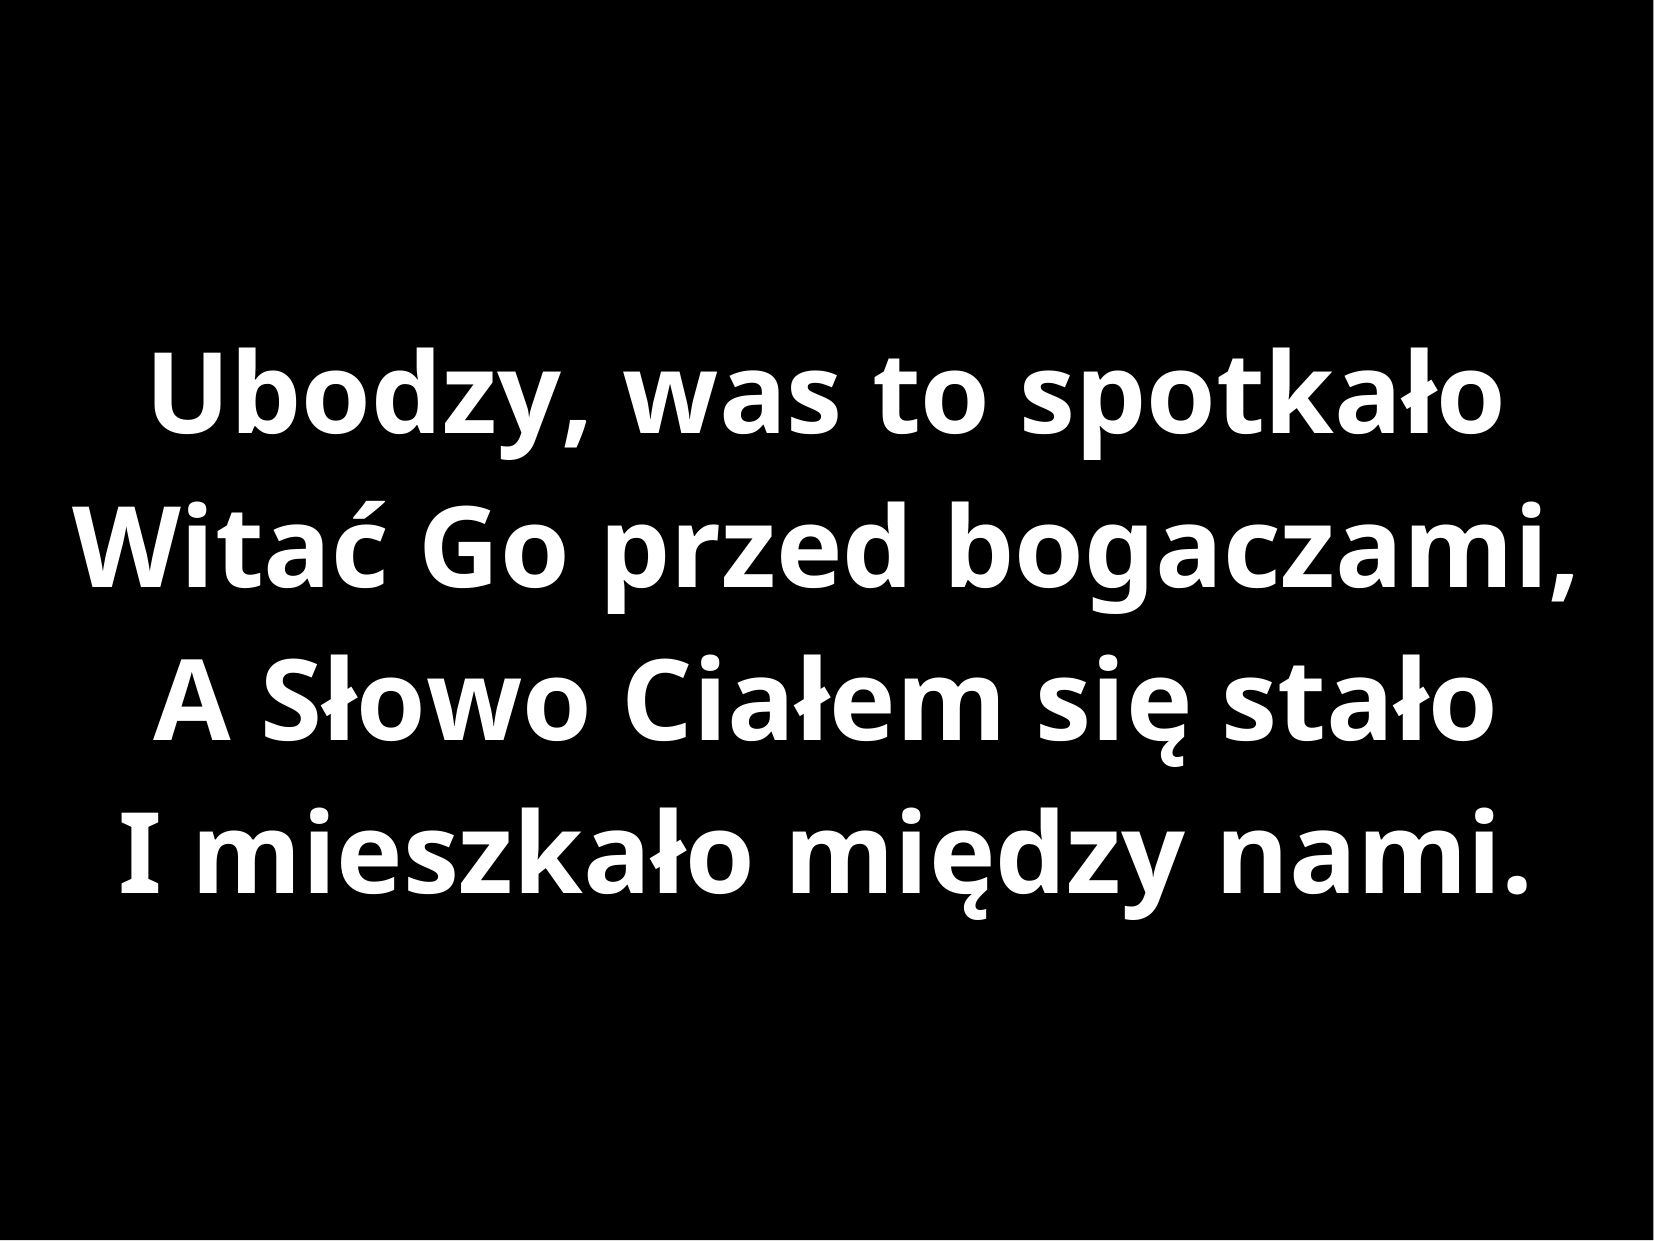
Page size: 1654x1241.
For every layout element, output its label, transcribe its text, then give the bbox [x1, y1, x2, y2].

title Ubodzy, was to spotkało Witać Go przed bogaczami, A Słowo Ciałem się stało I mieszkało między nami. [0, 0, 1654, 1241]
